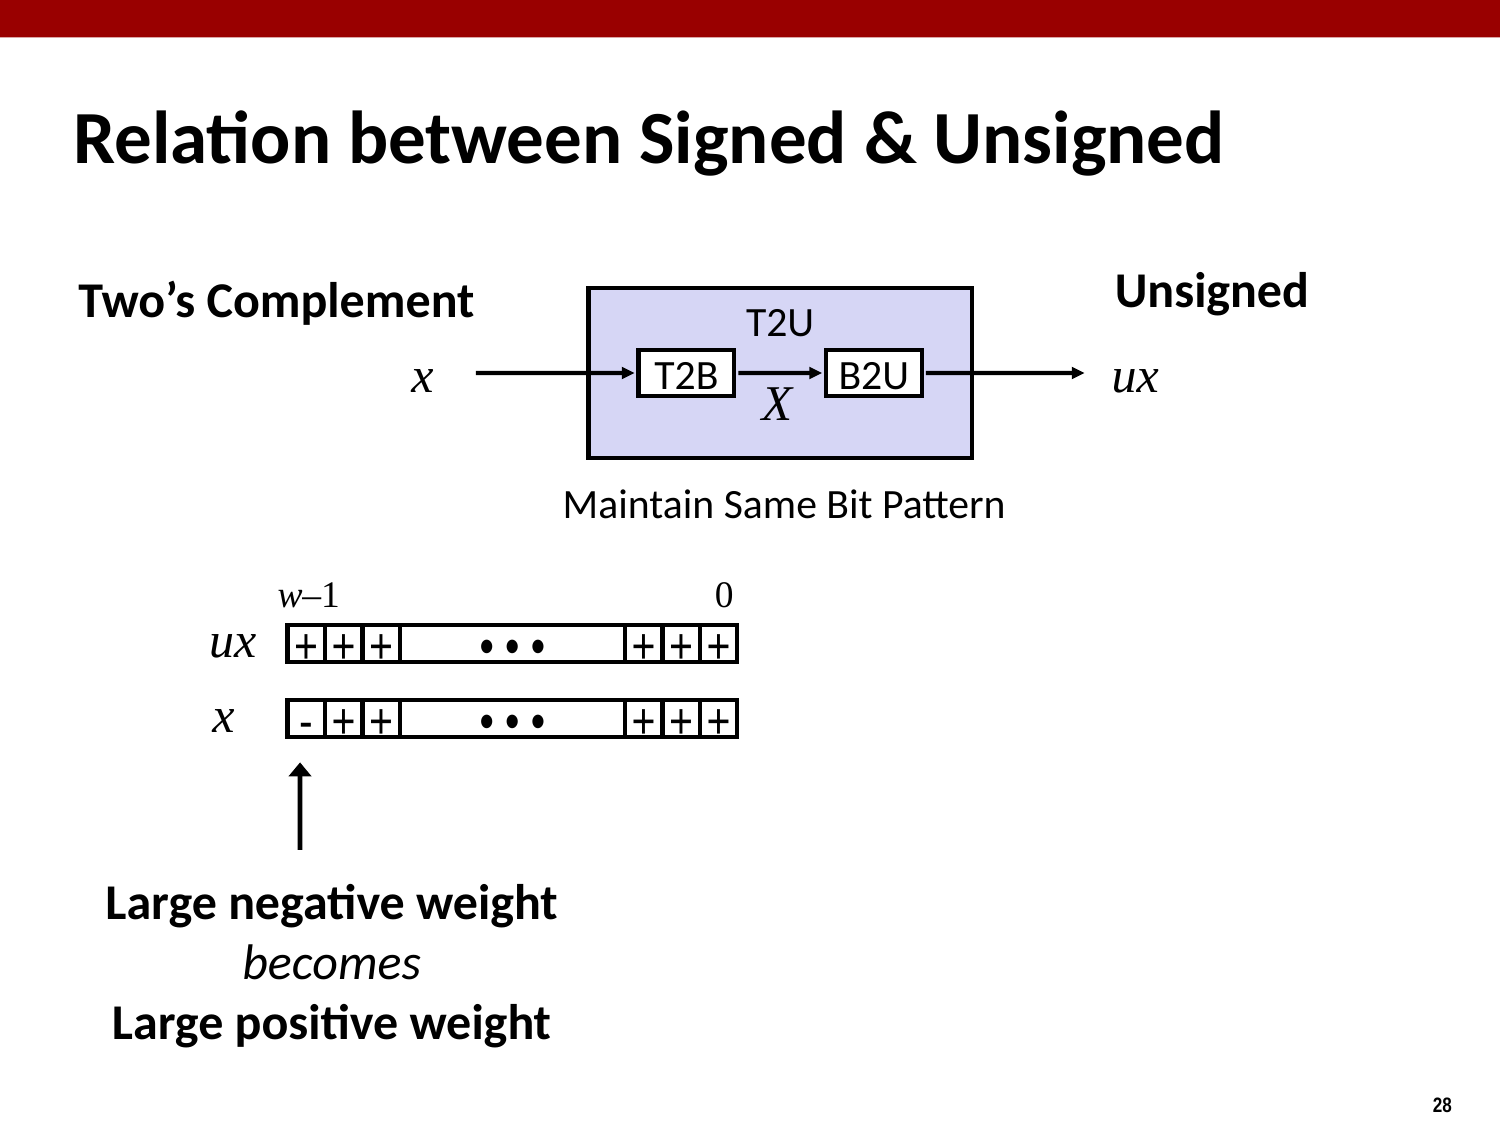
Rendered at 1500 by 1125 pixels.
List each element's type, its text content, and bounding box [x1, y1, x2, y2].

text_box + [699, 624, 738, 663]
text_box w–1 [262, 562, 355, 623]
text_box + [625, 699, 662, 738]
text_box T2U [588, 287, 972, 459]
text_box + [362, 624, 399, 663]
text_box ux [1096, 335, 1174, 410]
text_box T2B [638, 350, 735, 396]
text_box Relation between Signed & Unsigned [58, 71, 1304, 197]
text_box x [396, 335, 449, 410]
text_box + [362, 699, 399, 738]
text_box • • • [399, 699, 625, 738]
text_box Large negative weight becomes Large positive weight [97, 862, 566, 1058]
text_box + [287, 624, 324, 663]
text_box x [197, 674, 250, 750]
text_box X [746, 363, 808, 439]
text_box + [699, 699, 738, 738]
text_box + [662, 699, 699, 738]
text_box Two’s Complement [63, 260, 490, 335]
text_box + [324, 699, 362, 738]
text_box B2U [826, 350, 922, 396]
text_box + [662, 624, 699, 663]
text_box - [287, 699, 324, 738]
text_box 0 [700, 562, 749, 623]
text_box + [324, 624, 362, 663]
text_box ux [194, 599, 272, 675]
text_box + [625, 624, 662, 663]
text_box Maintain Same Bit Pattern [547, 469, 1021, 535]
text_box Unsigned [1100, 249, 1324, 325]
text_box • • • [399, 624, 625, 663]
